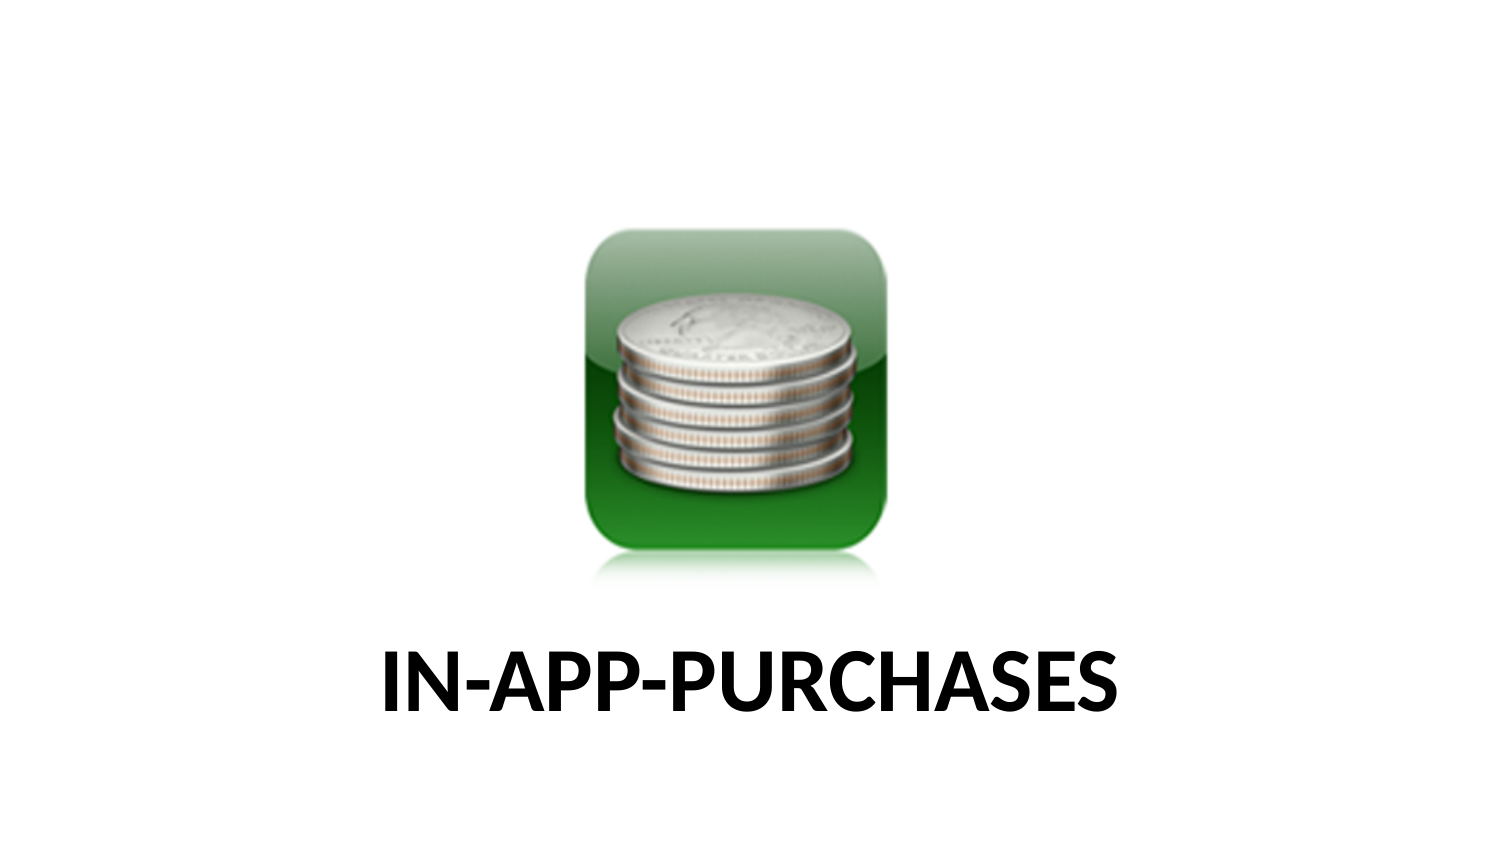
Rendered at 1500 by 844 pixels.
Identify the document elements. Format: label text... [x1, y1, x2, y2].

picture [540, 194, 931, 600]
title IN-APP-PURCHASES [0, 600, 1500, 764]
